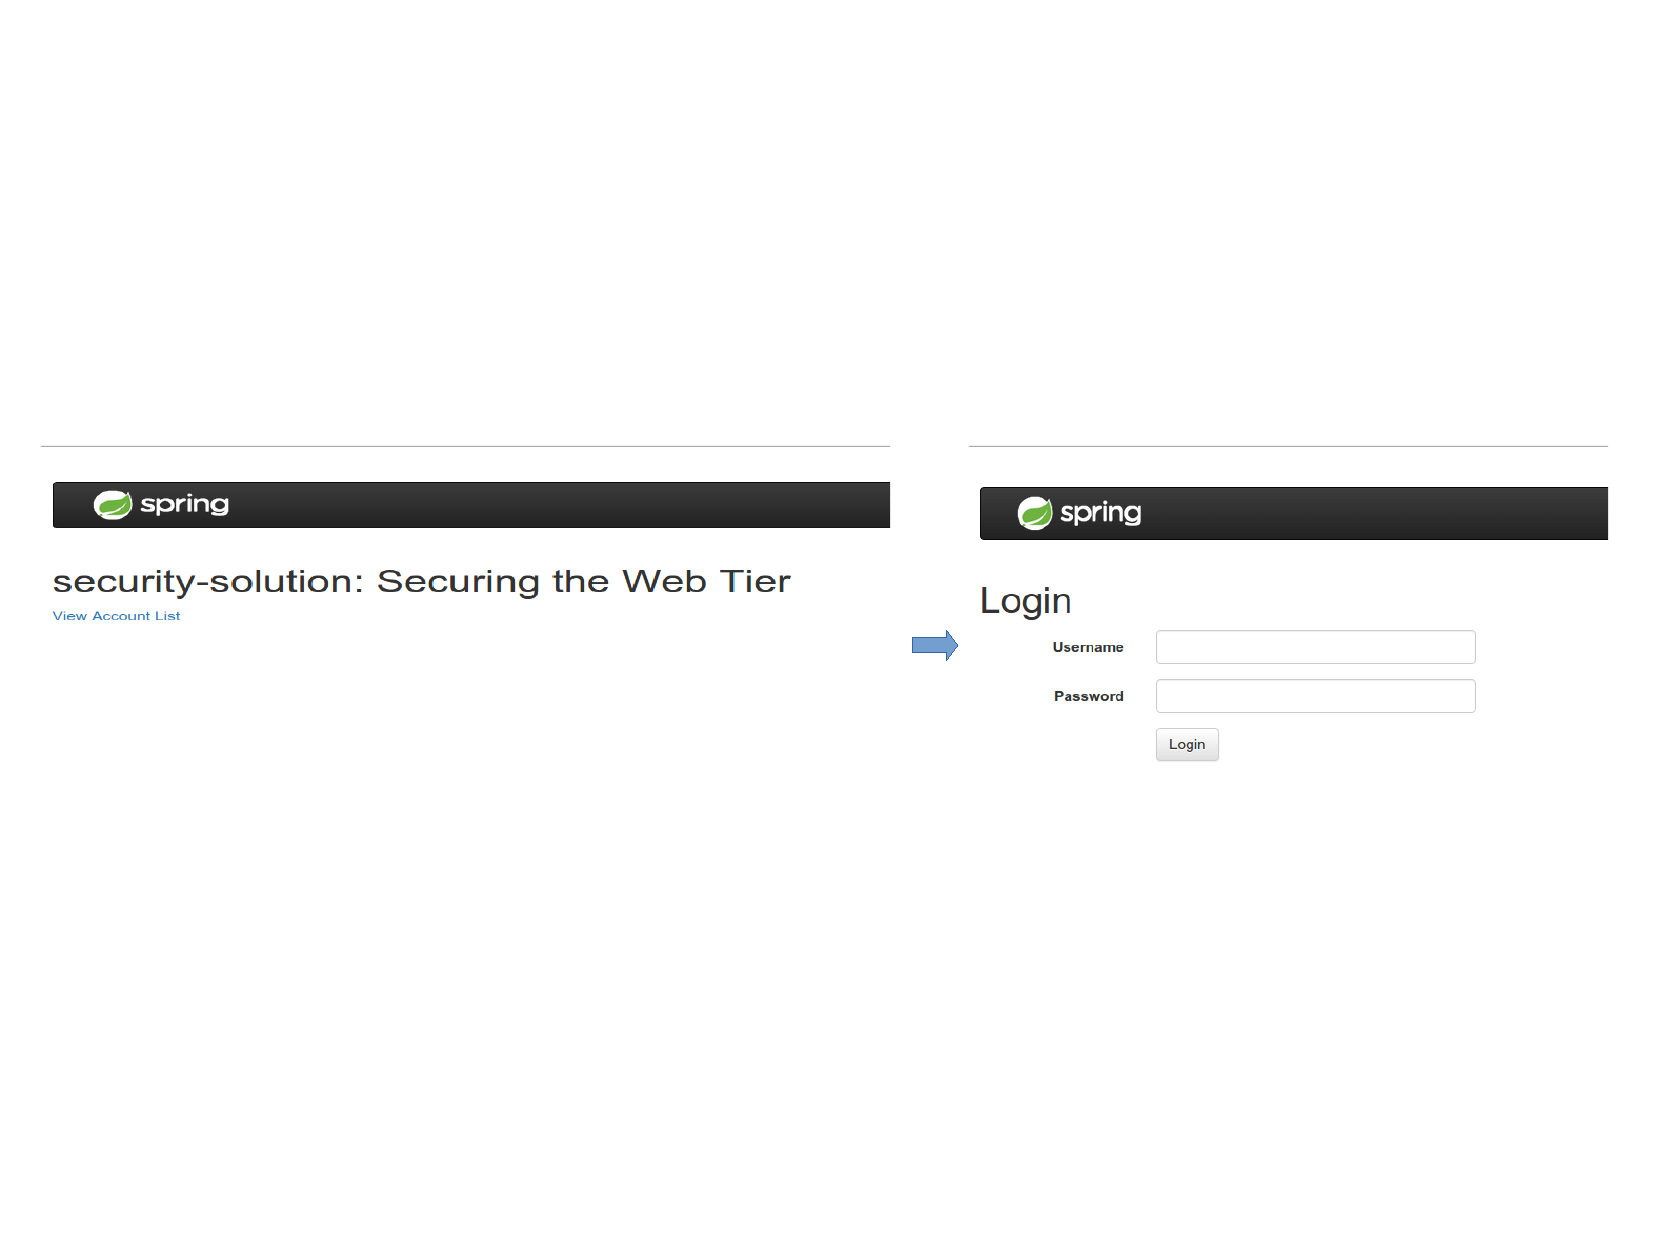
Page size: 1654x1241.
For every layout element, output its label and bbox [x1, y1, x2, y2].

picture [968, 445, 1609, 888]
picture [40, 445, 891, 774]
text_box [912, 630, 958, 661]
